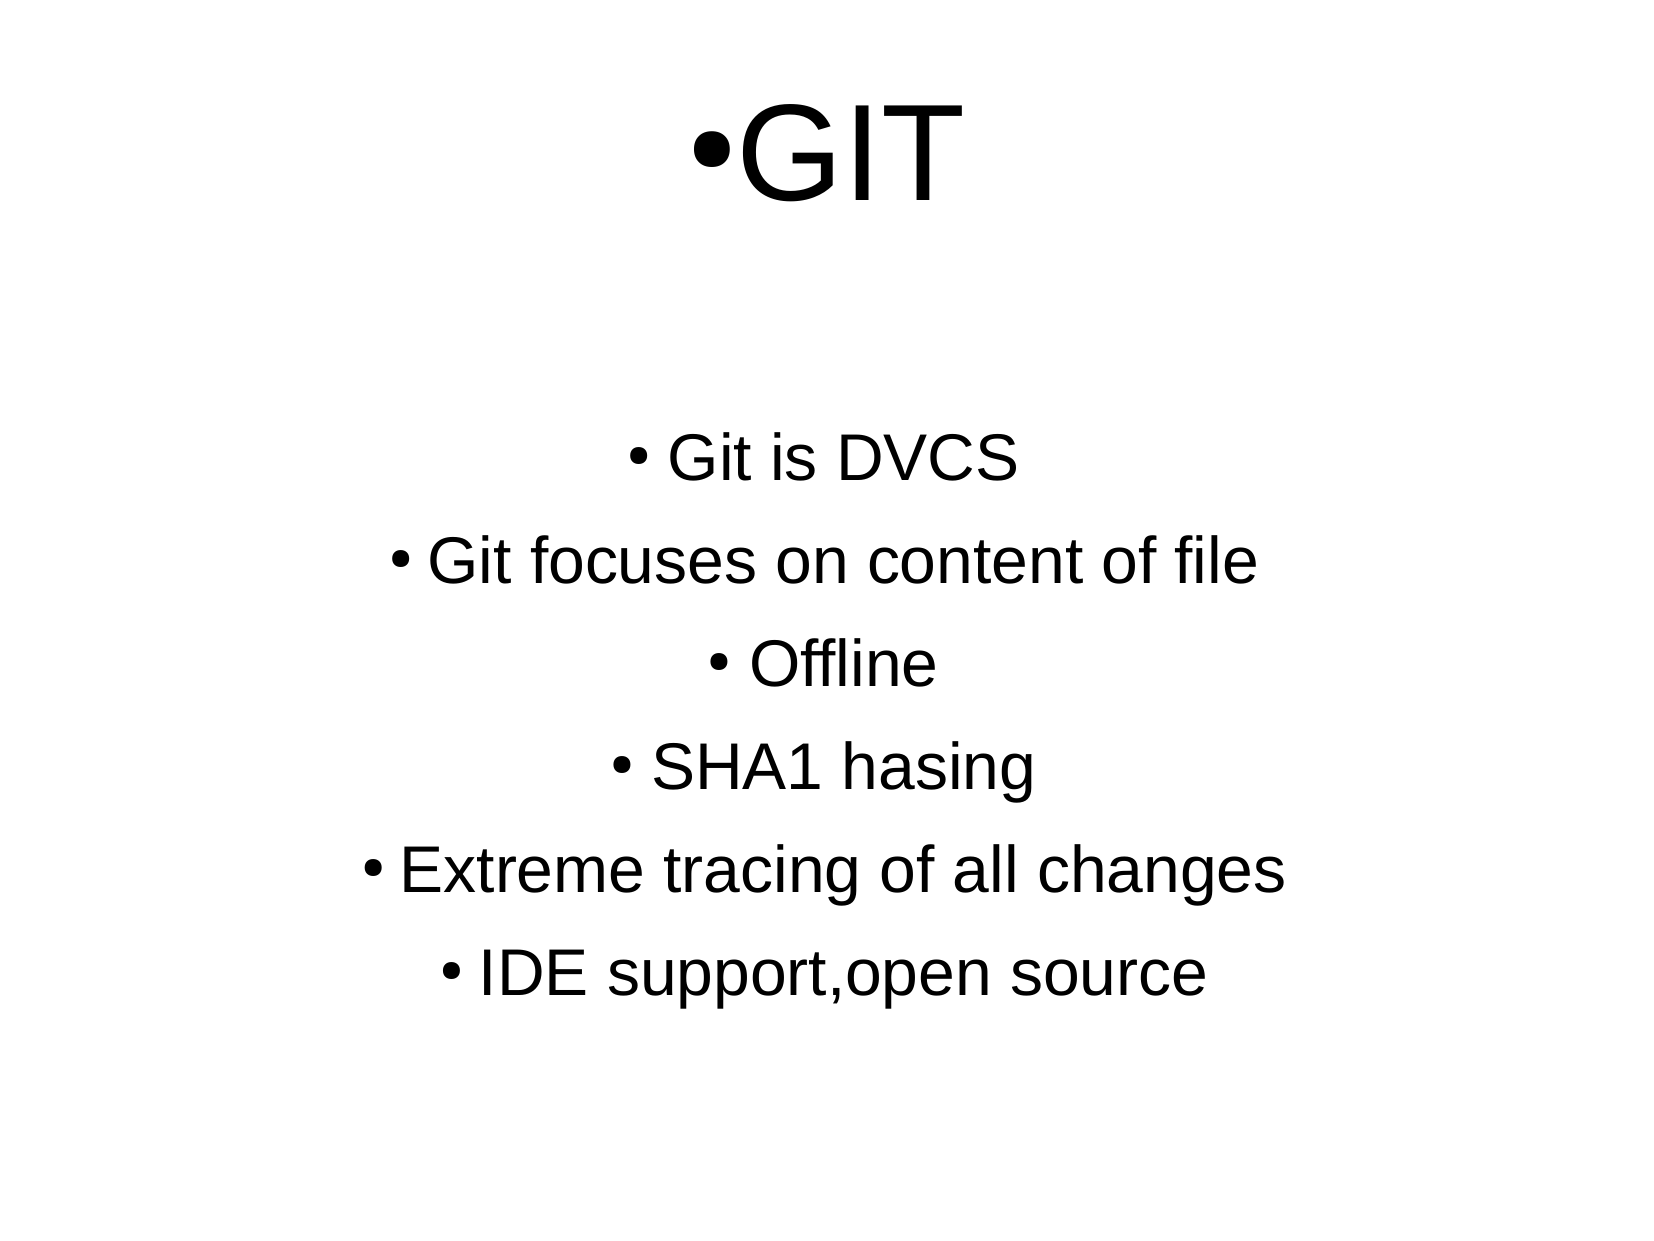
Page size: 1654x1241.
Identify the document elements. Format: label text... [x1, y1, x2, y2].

title GIT [82, 49, 1571, 257]
list Git is DVCS Git focuses on content of file Offline SHA1 hasing Extreme tracing of all changes IDE support,open source [82, 290, 1571, 1010]
